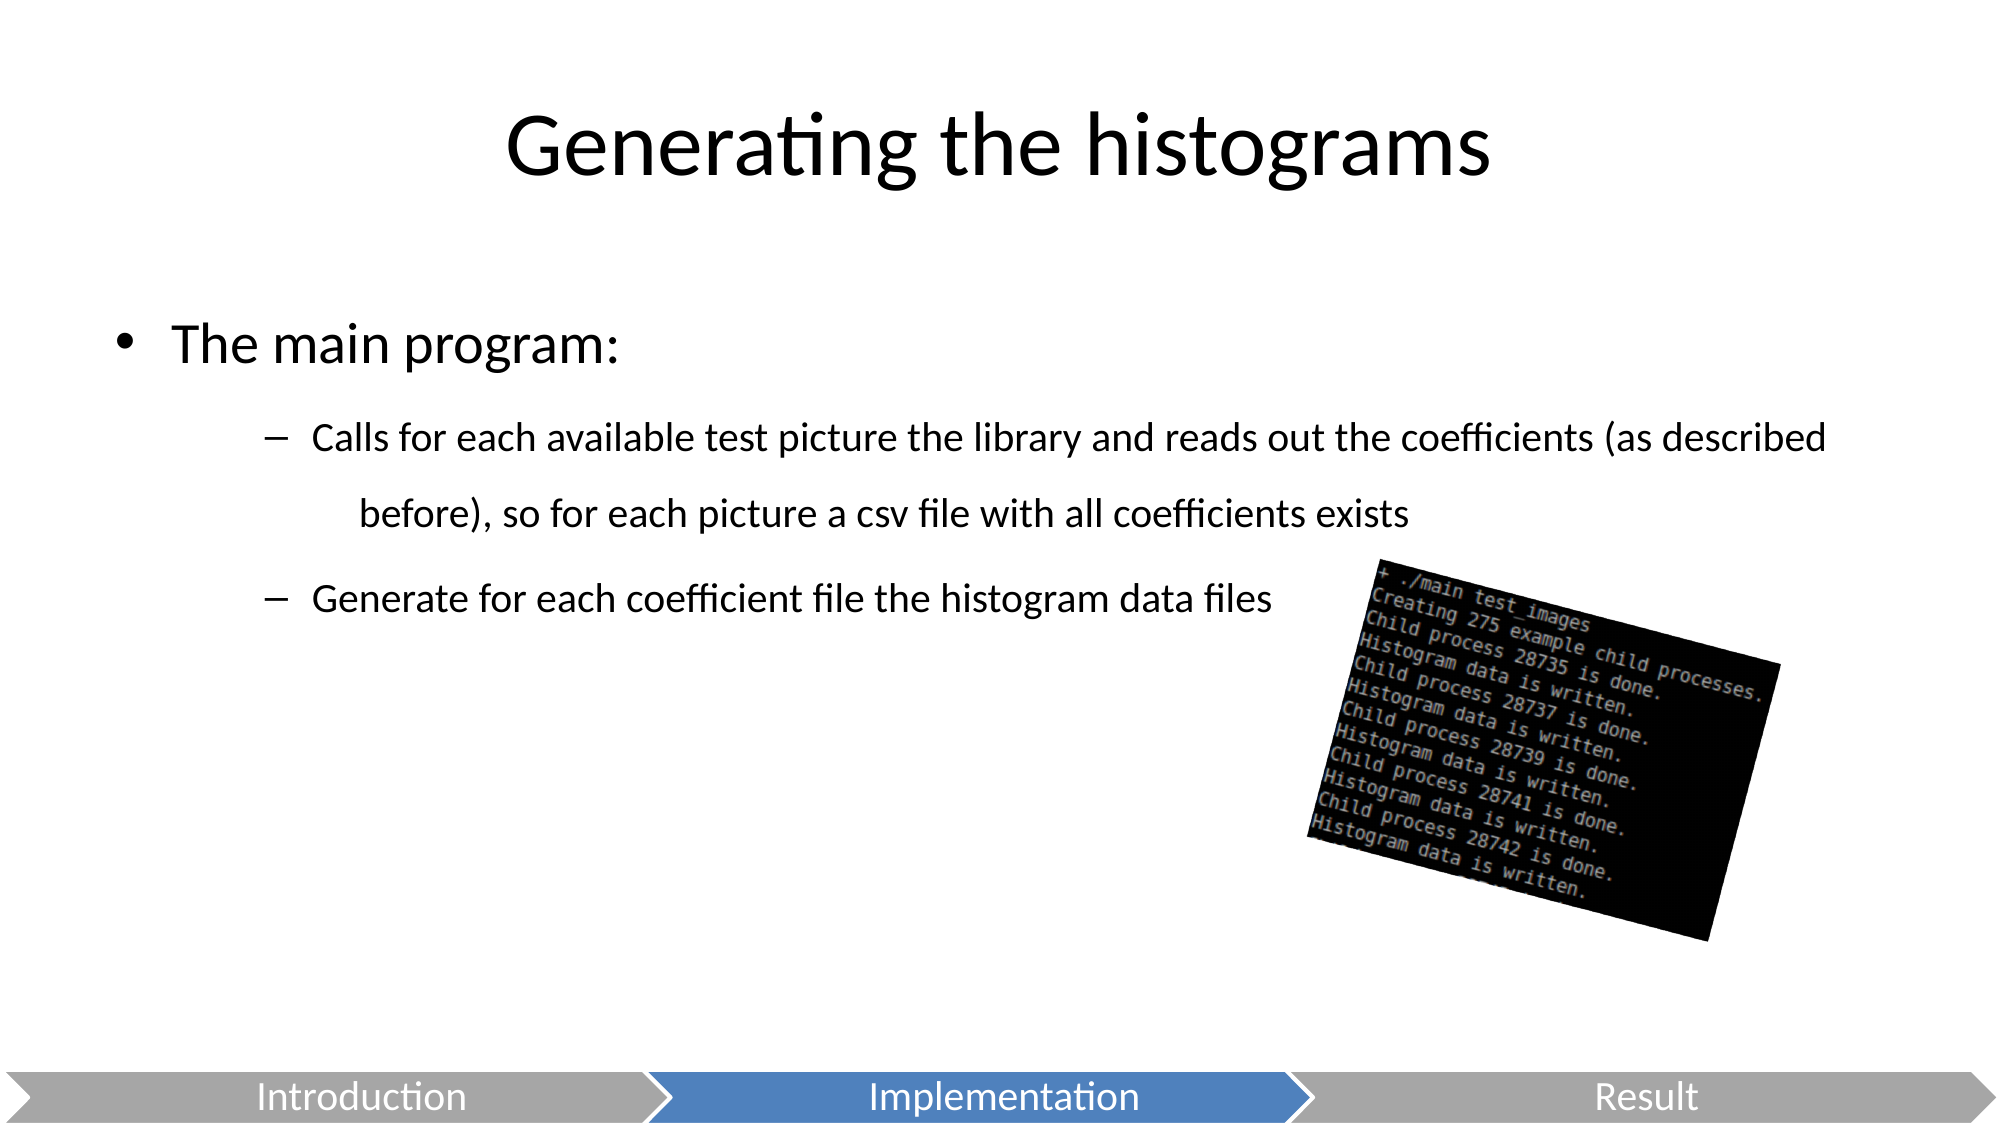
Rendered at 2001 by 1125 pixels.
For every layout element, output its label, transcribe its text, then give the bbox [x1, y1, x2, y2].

list The main program: Calls for each available test picture the library and reads out the coefficients (as described before), so for each picture a csv file with all coefficients exists Generate for each coefficient file the histogram data files [99, 262, 1900, 1005]
picture [1306, 558, 1781, 943]
text_box Implementation [643, 1069, 1312, 1125]
text_box Introduction [0, 1069, 669, 1125]
text_box Result [1285, 1069, 2000, 1125]
title Generating the histograms [99, 45, 1900, 233]
